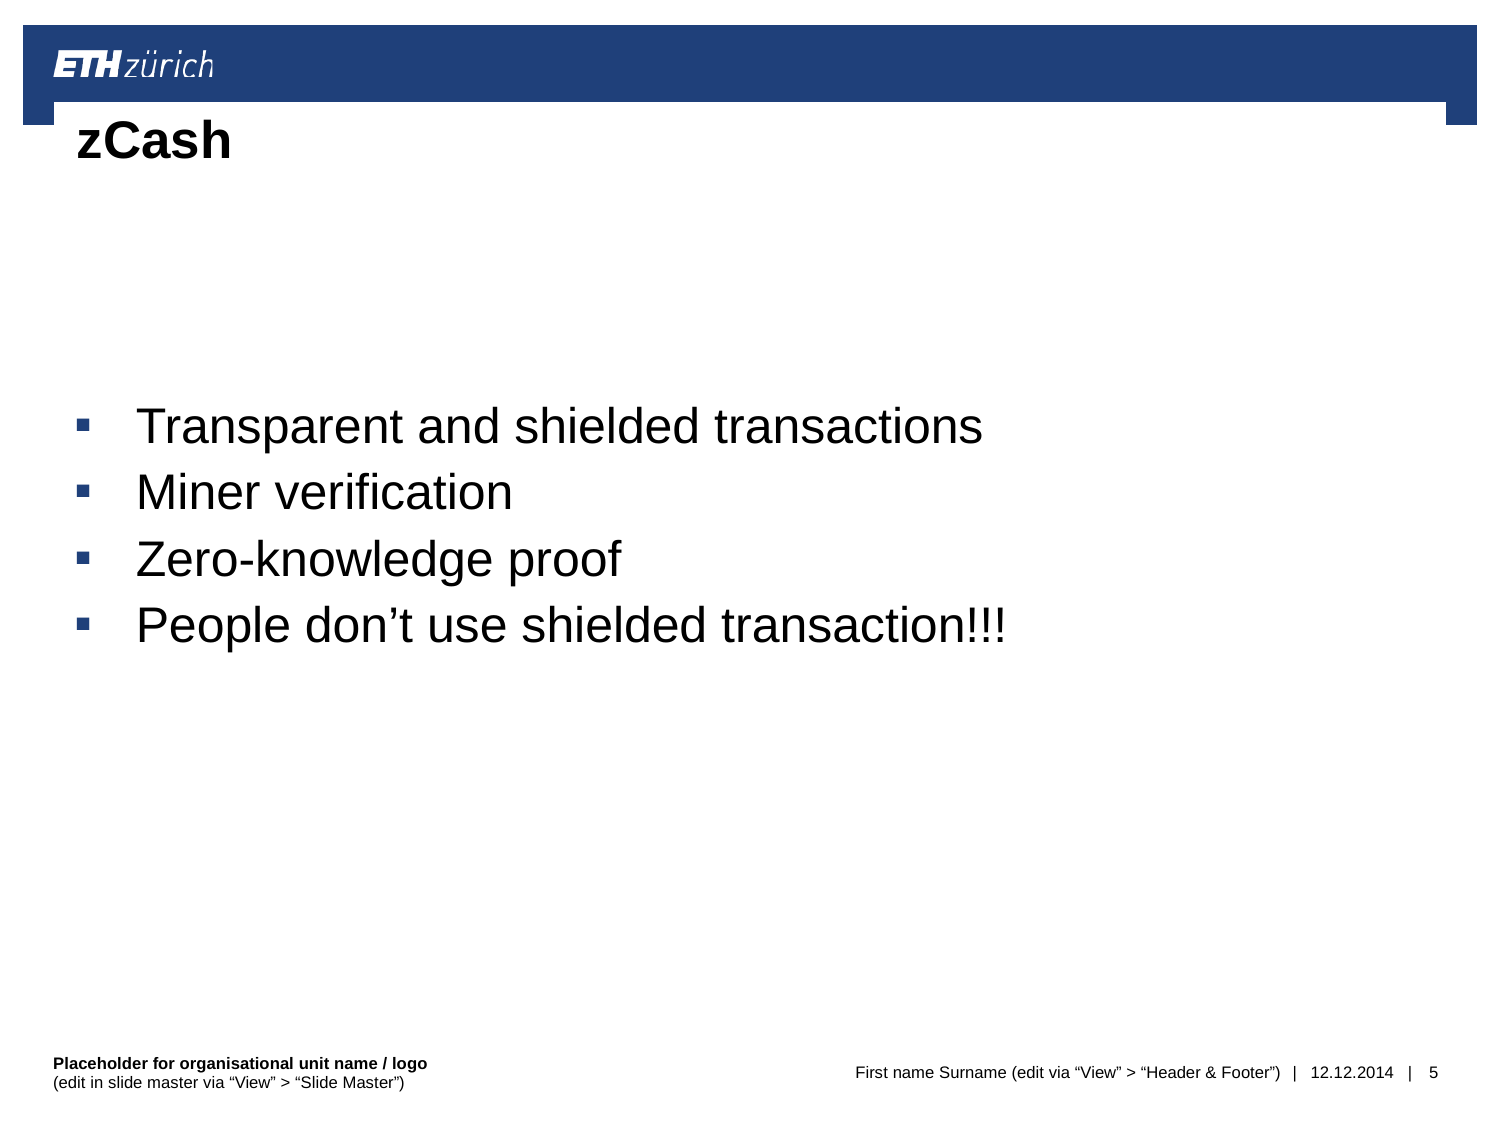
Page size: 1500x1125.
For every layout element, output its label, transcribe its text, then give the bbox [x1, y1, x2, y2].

title zCash [53, 101, 1447, 262]
list Transparent and shielded transactions Miner verification Zero-knowledge proof People don’t use shielded transaction!!! [53, 331, 1447, 1023]
